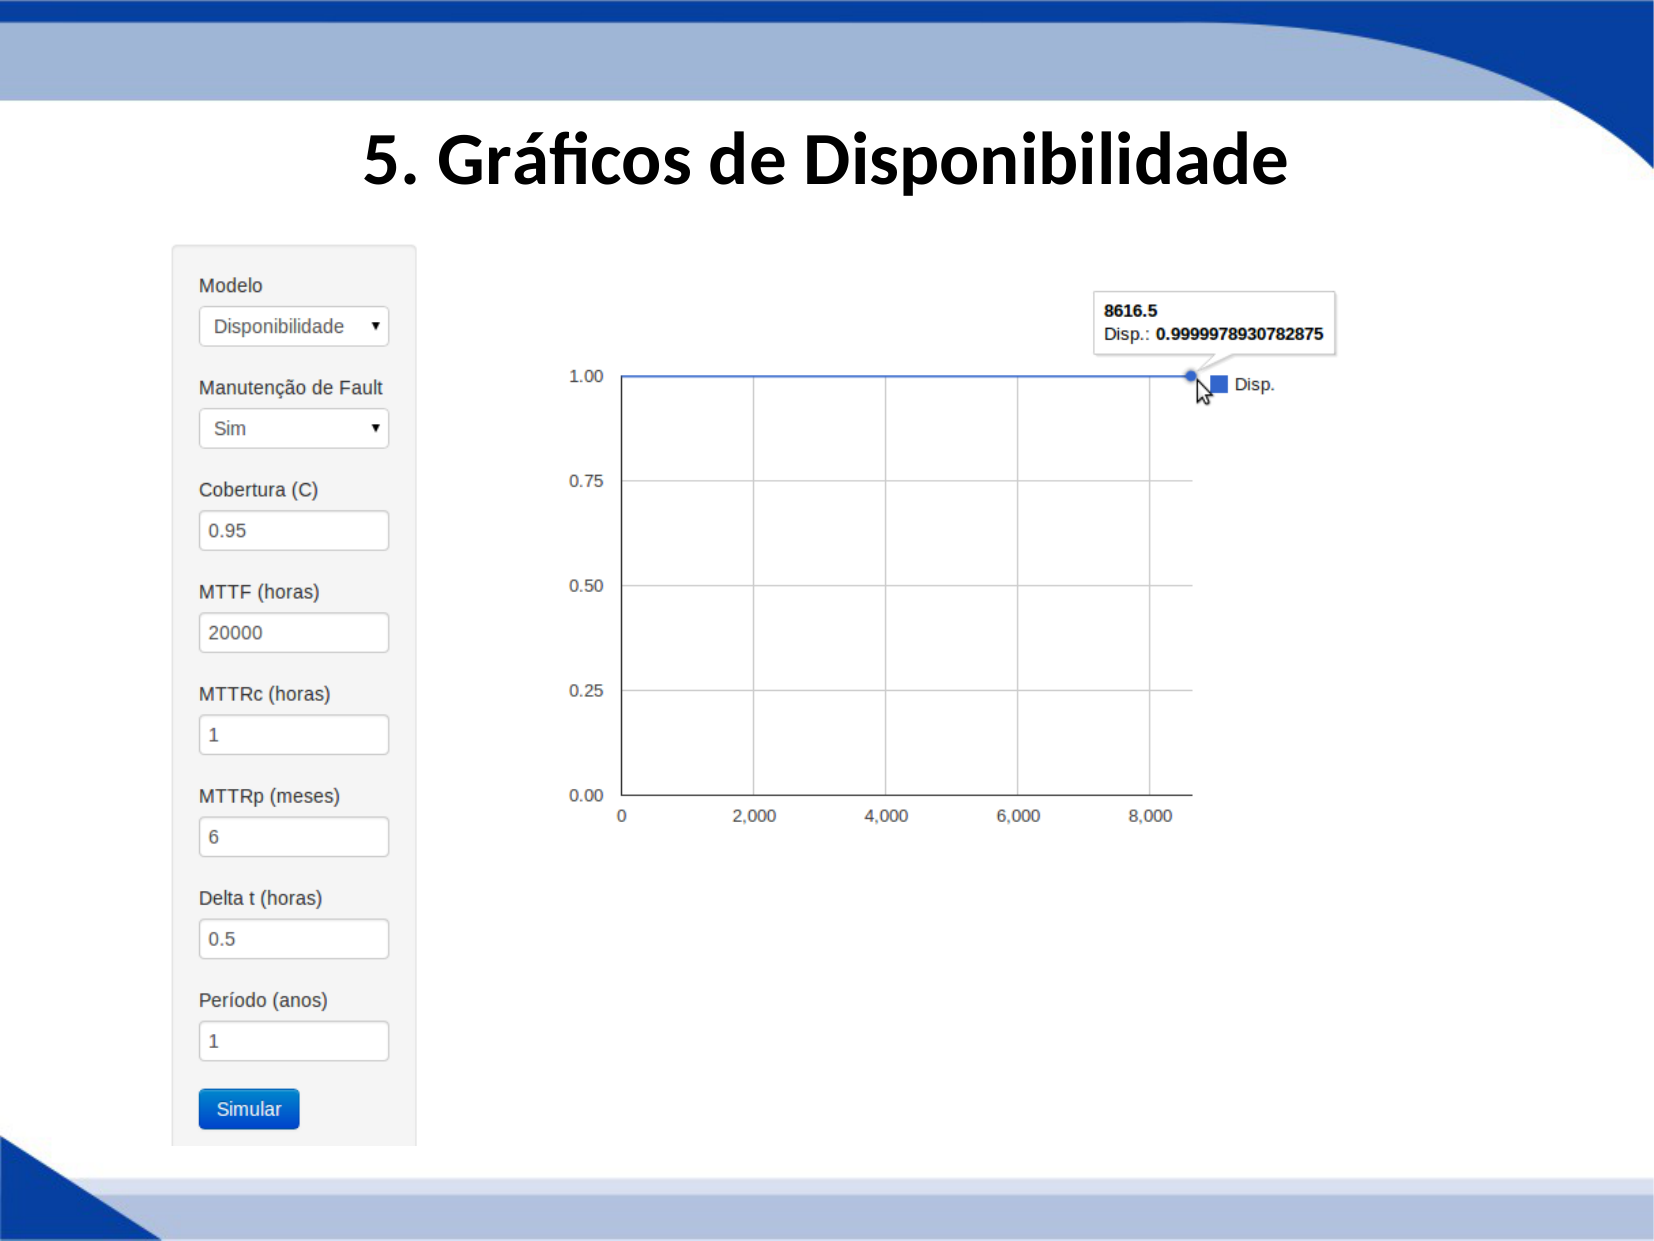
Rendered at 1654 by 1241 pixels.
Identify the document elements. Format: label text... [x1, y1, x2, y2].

title 5. Gráficos de Disponibilidade [82, 49, 1571, 257]
picture [0, 0, 1654, 1241]
